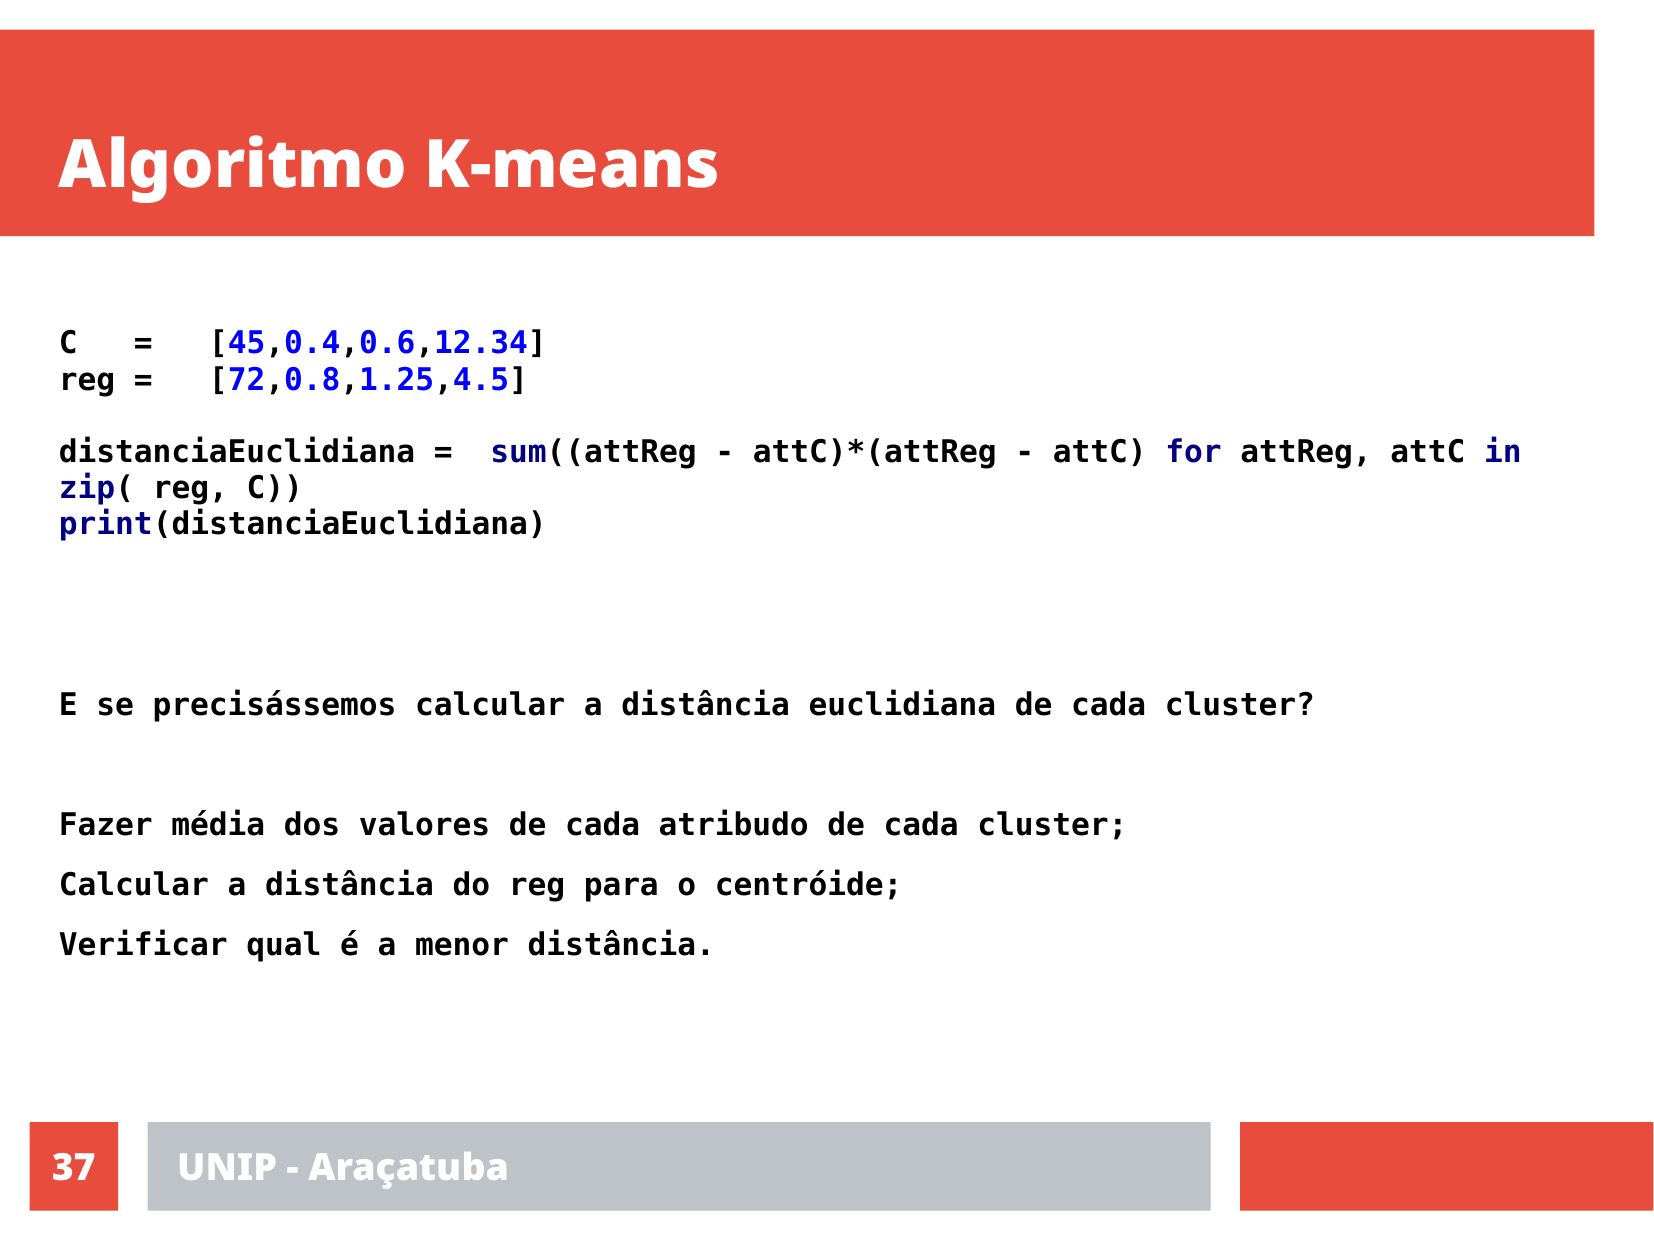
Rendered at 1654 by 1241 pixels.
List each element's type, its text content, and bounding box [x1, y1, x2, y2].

list C = [45,0.4,0.6,12.34] reg = [72,0.8,1.25,4.5] distanciaEuclidiana = sum((attReg - attC)*(attReg - attC) for attReg, attC in zip( reg, C)) print(distanciaEuclidiana) E se precisássemos calcular a distância euclidiana de cada cluster? Fazer média dos valores de cada atribudo de cada cluster; Calcular a distância do reg para o centróide; Verificar qual é a menor distância. [59, 324, 1565, 1093]
title Algoritmo K-means [59, 59, 1595, 207]
